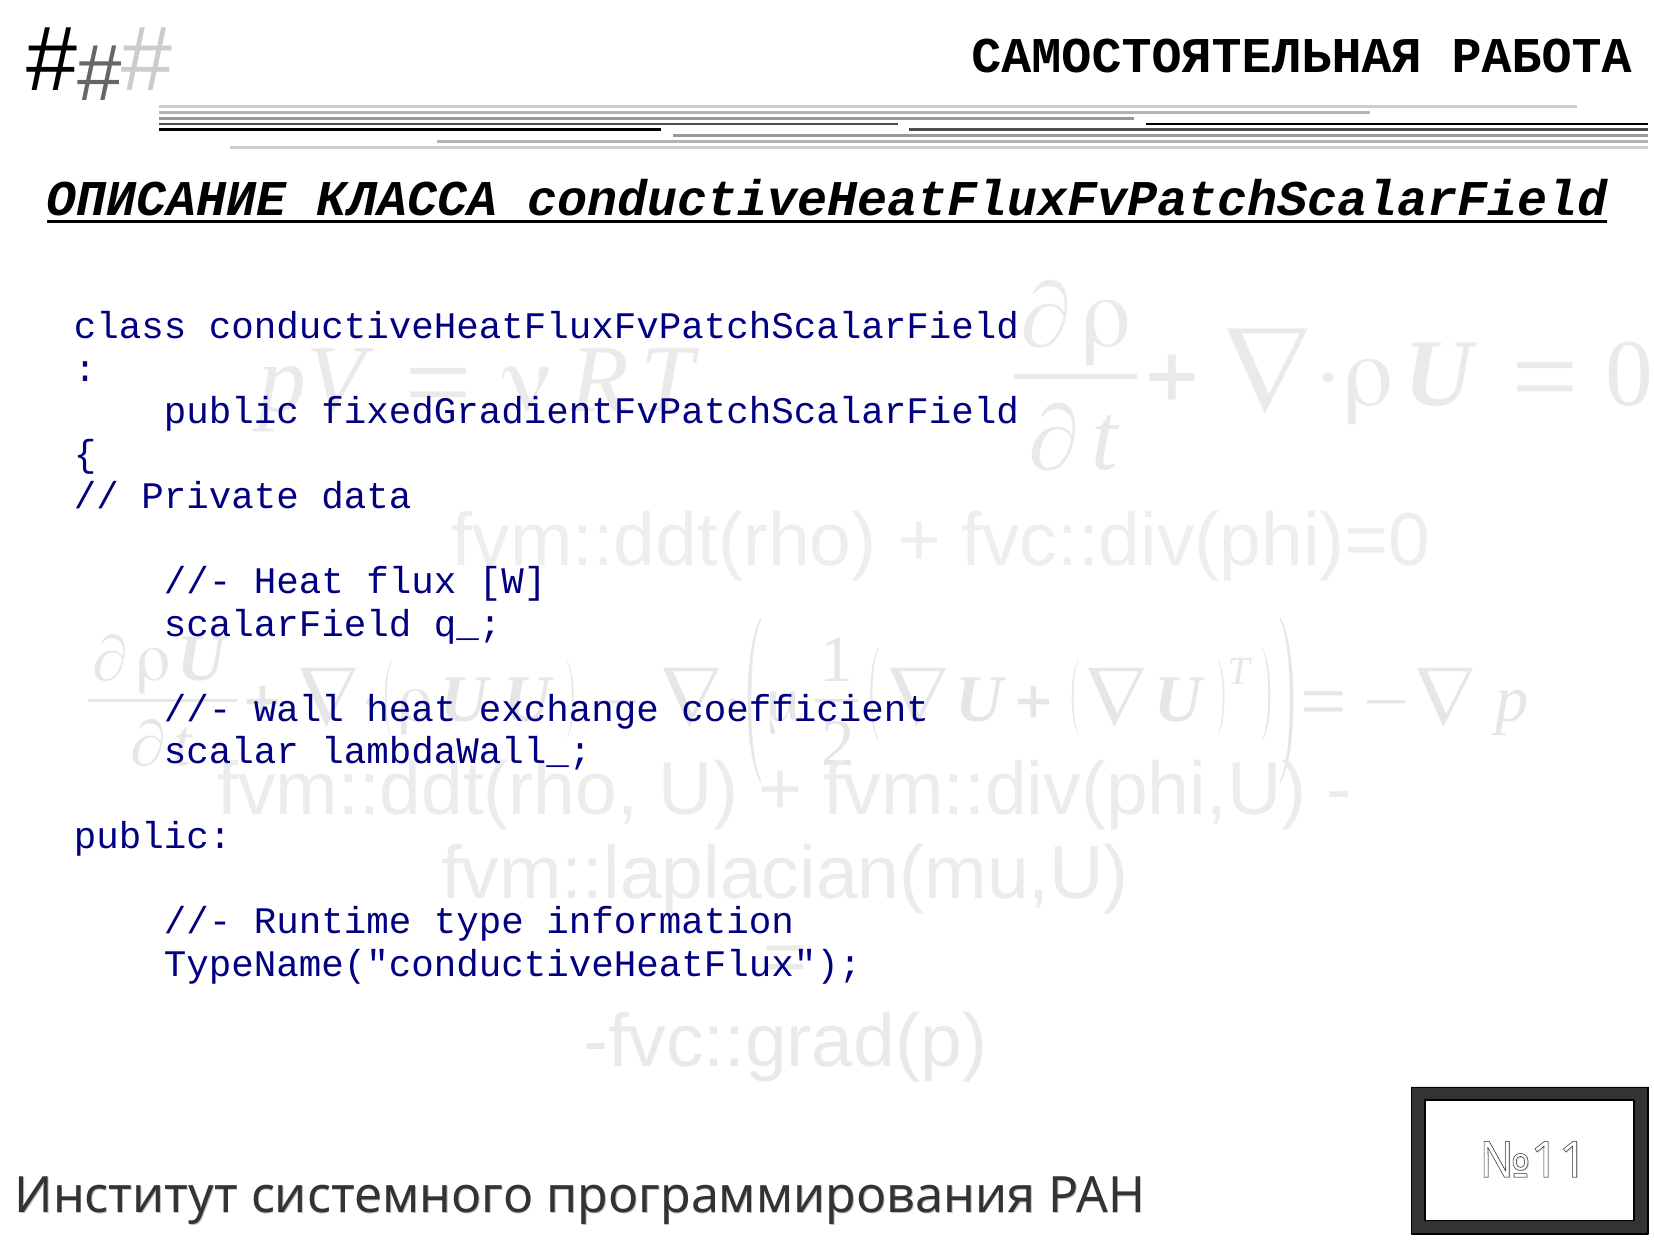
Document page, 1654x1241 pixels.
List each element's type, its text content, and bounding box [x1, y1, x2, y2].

title ОПИСАНИЕ КЛАССА conductiveHeatFluxFvPatchScalarField [0, 147, 1654, 257]
text_box class conductiveHeatFluxFvPatchScalarField : public fixedGradientFvPatchScalarField { // Private data //- Heat flux [W] scalarField q_; //- wall heat exchange coefficient scalar lambdaWall_; public: //- Runtime type information TypeName("conductiveHeatFlux"); [59, 300, 1625, 1081]
